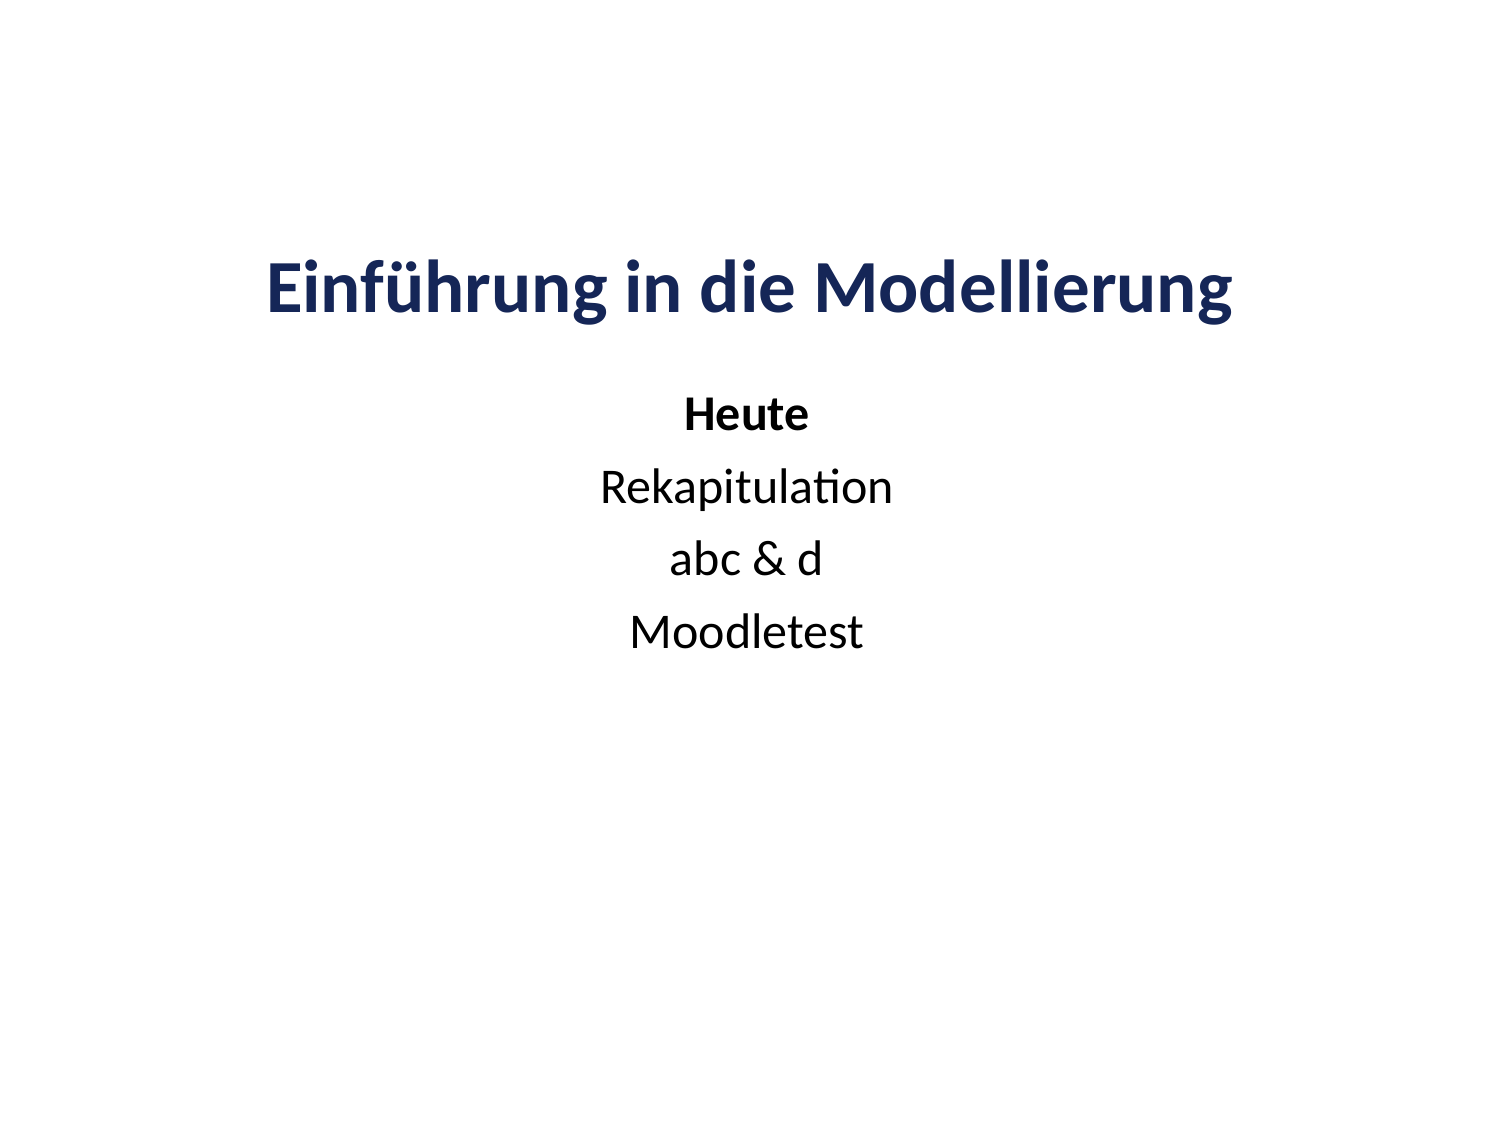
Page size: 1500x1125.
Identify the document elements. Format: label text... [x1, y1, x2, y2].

text_box Einführung in die Modellierung [0, 229, 1500, 533]
text_box Heute Rekapitulation abc & d Moodletest [0, 533, 1495, 666]
